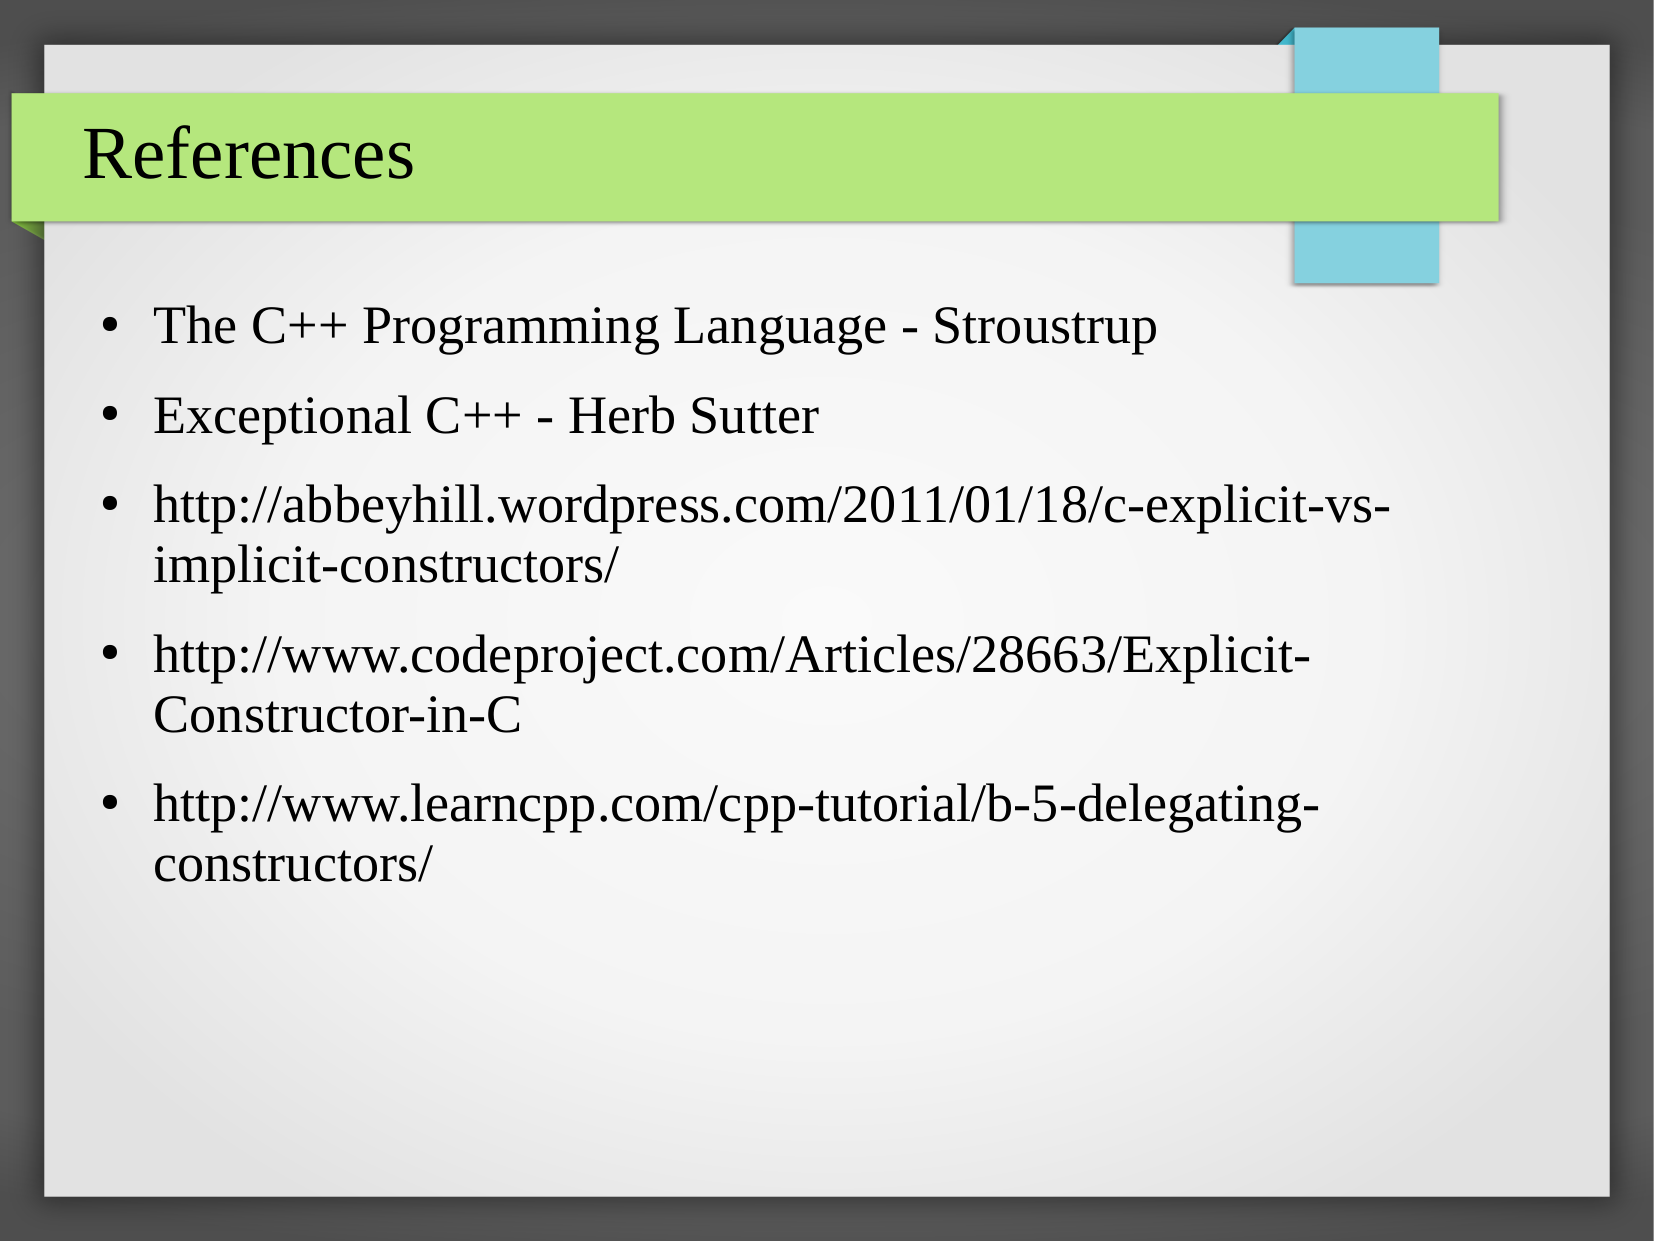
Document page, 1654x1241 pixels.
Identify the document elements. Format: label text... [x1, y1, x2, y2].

title References [82, 94, 1264, 213]
picture [0, 0, 1654, 1241]
list The C++ Programming Language - Stroustrup Exceptional C++ - Herb Sutter http://abbeyhill.wordpress.com/2011/01/18/c-explicit-vs-implicit-constructors/ http://www.codeproject.com/Articles/28663/Explicit-Constructor-in-C http://www.learncpp.com/cpp-tutorial/b-5-delegating-constructors/ [82, 295, 1571, 1015]
